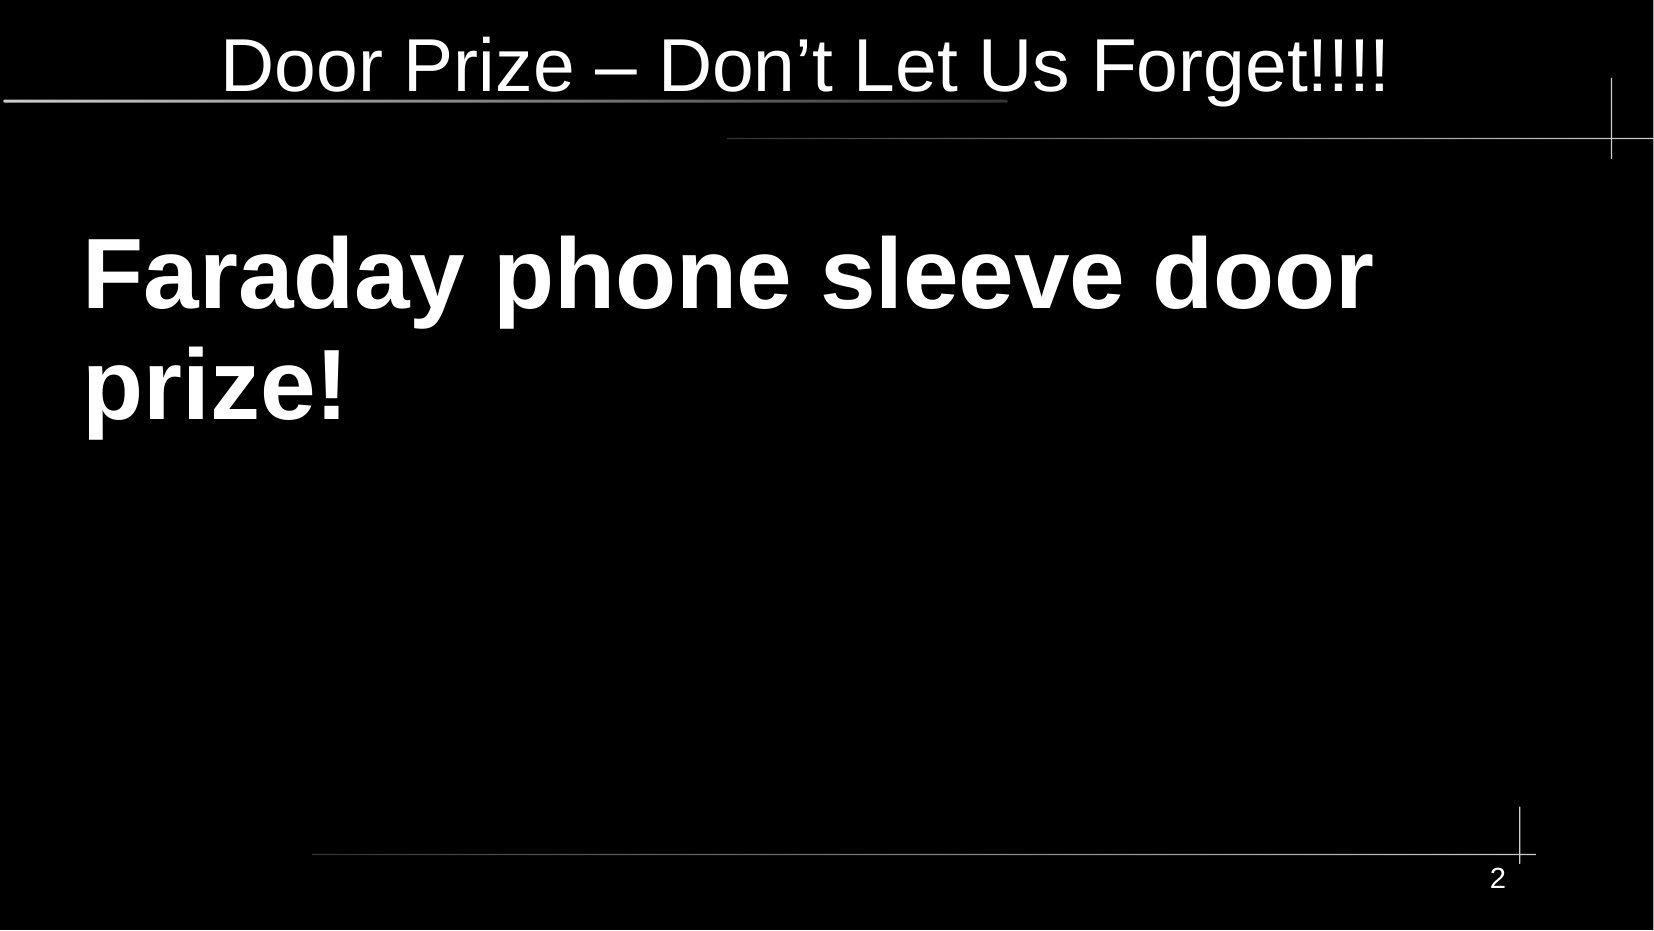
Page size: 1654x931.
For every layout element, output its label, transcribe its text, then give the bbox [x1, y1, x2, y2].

list Faraday phone sleeve door prize! [82, 217, 1571, 758]
title Door Prize – Don’t Let Us Forget!!!! [23, 11, 1589, 119]
